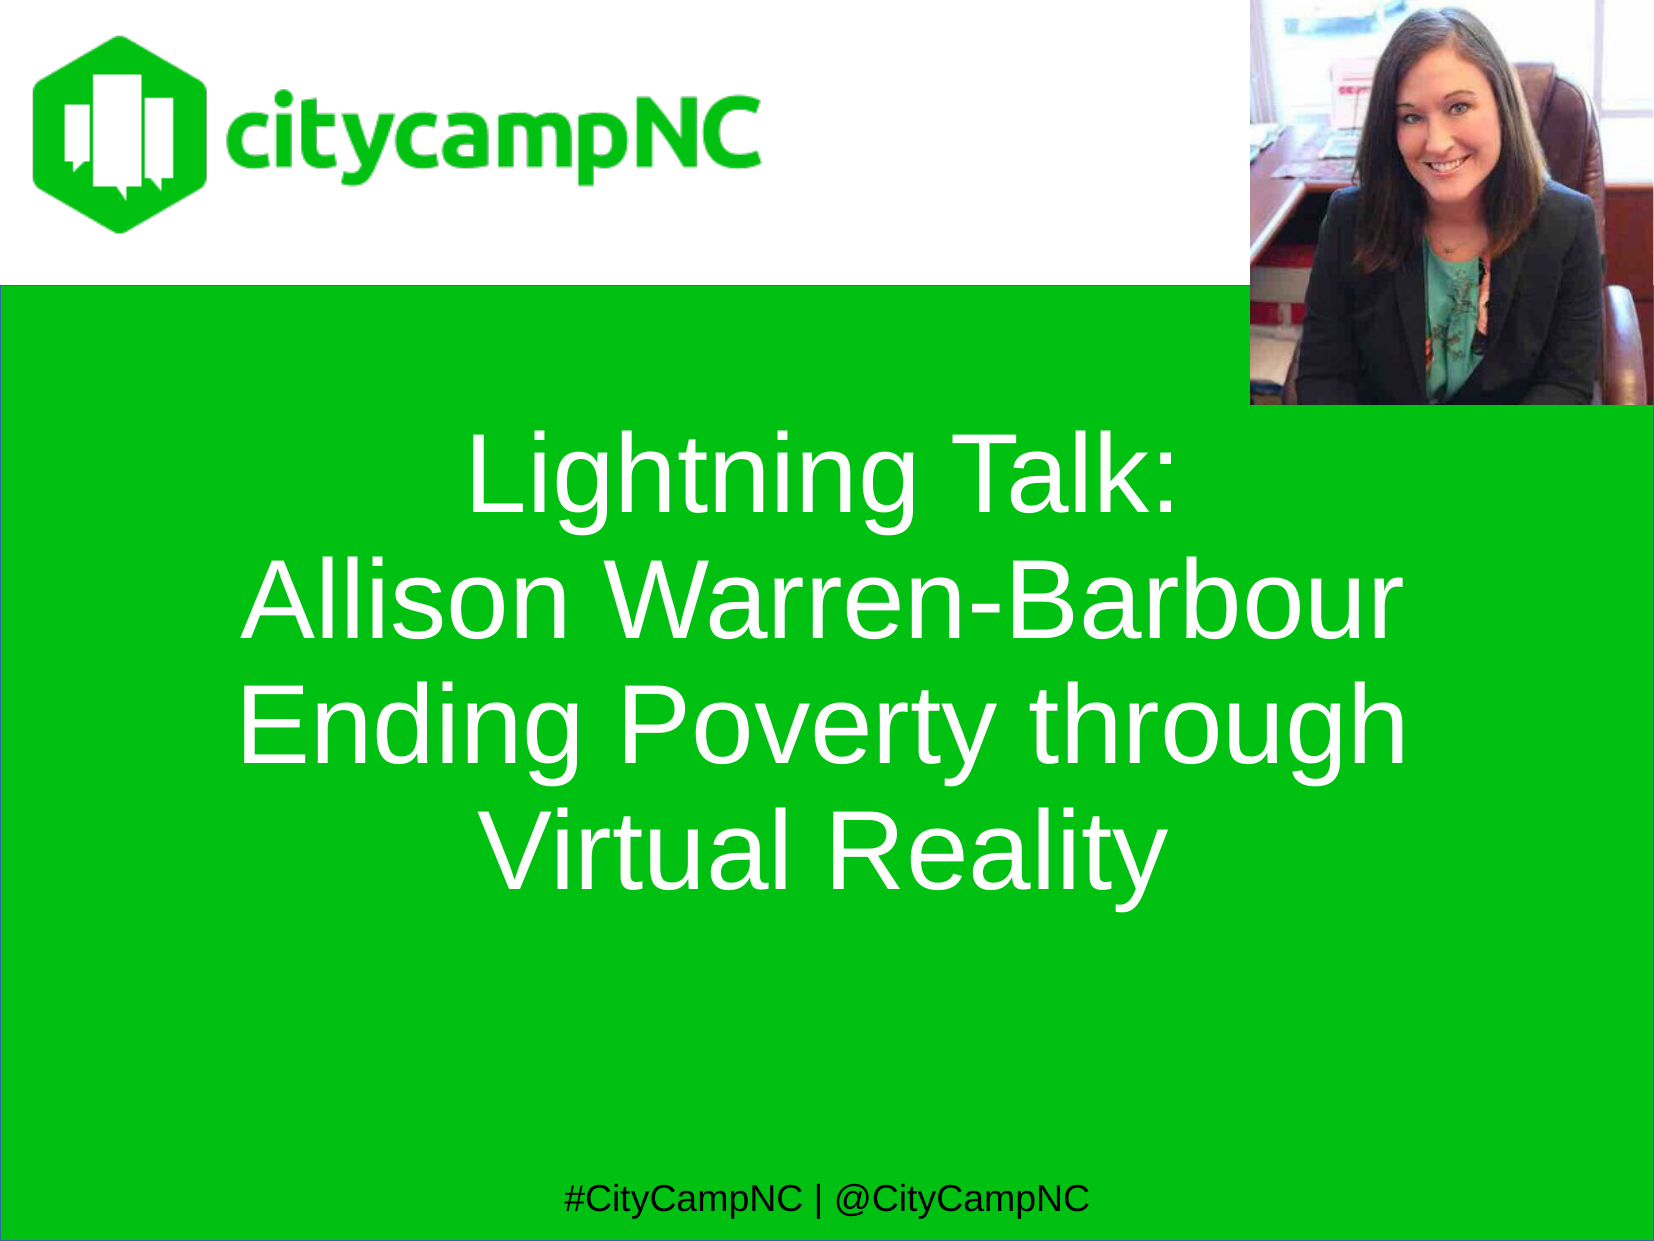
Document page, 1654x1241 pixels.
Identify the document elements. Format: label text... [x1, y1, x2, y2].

picture [1250, 0, 1654, 405]
subtitle Lightning Talk: Allison Warren-Barbour Ending Poverty through Virtual Reality [75, 315, 1571, 1010]
picture [0, 3, 794, 267]
